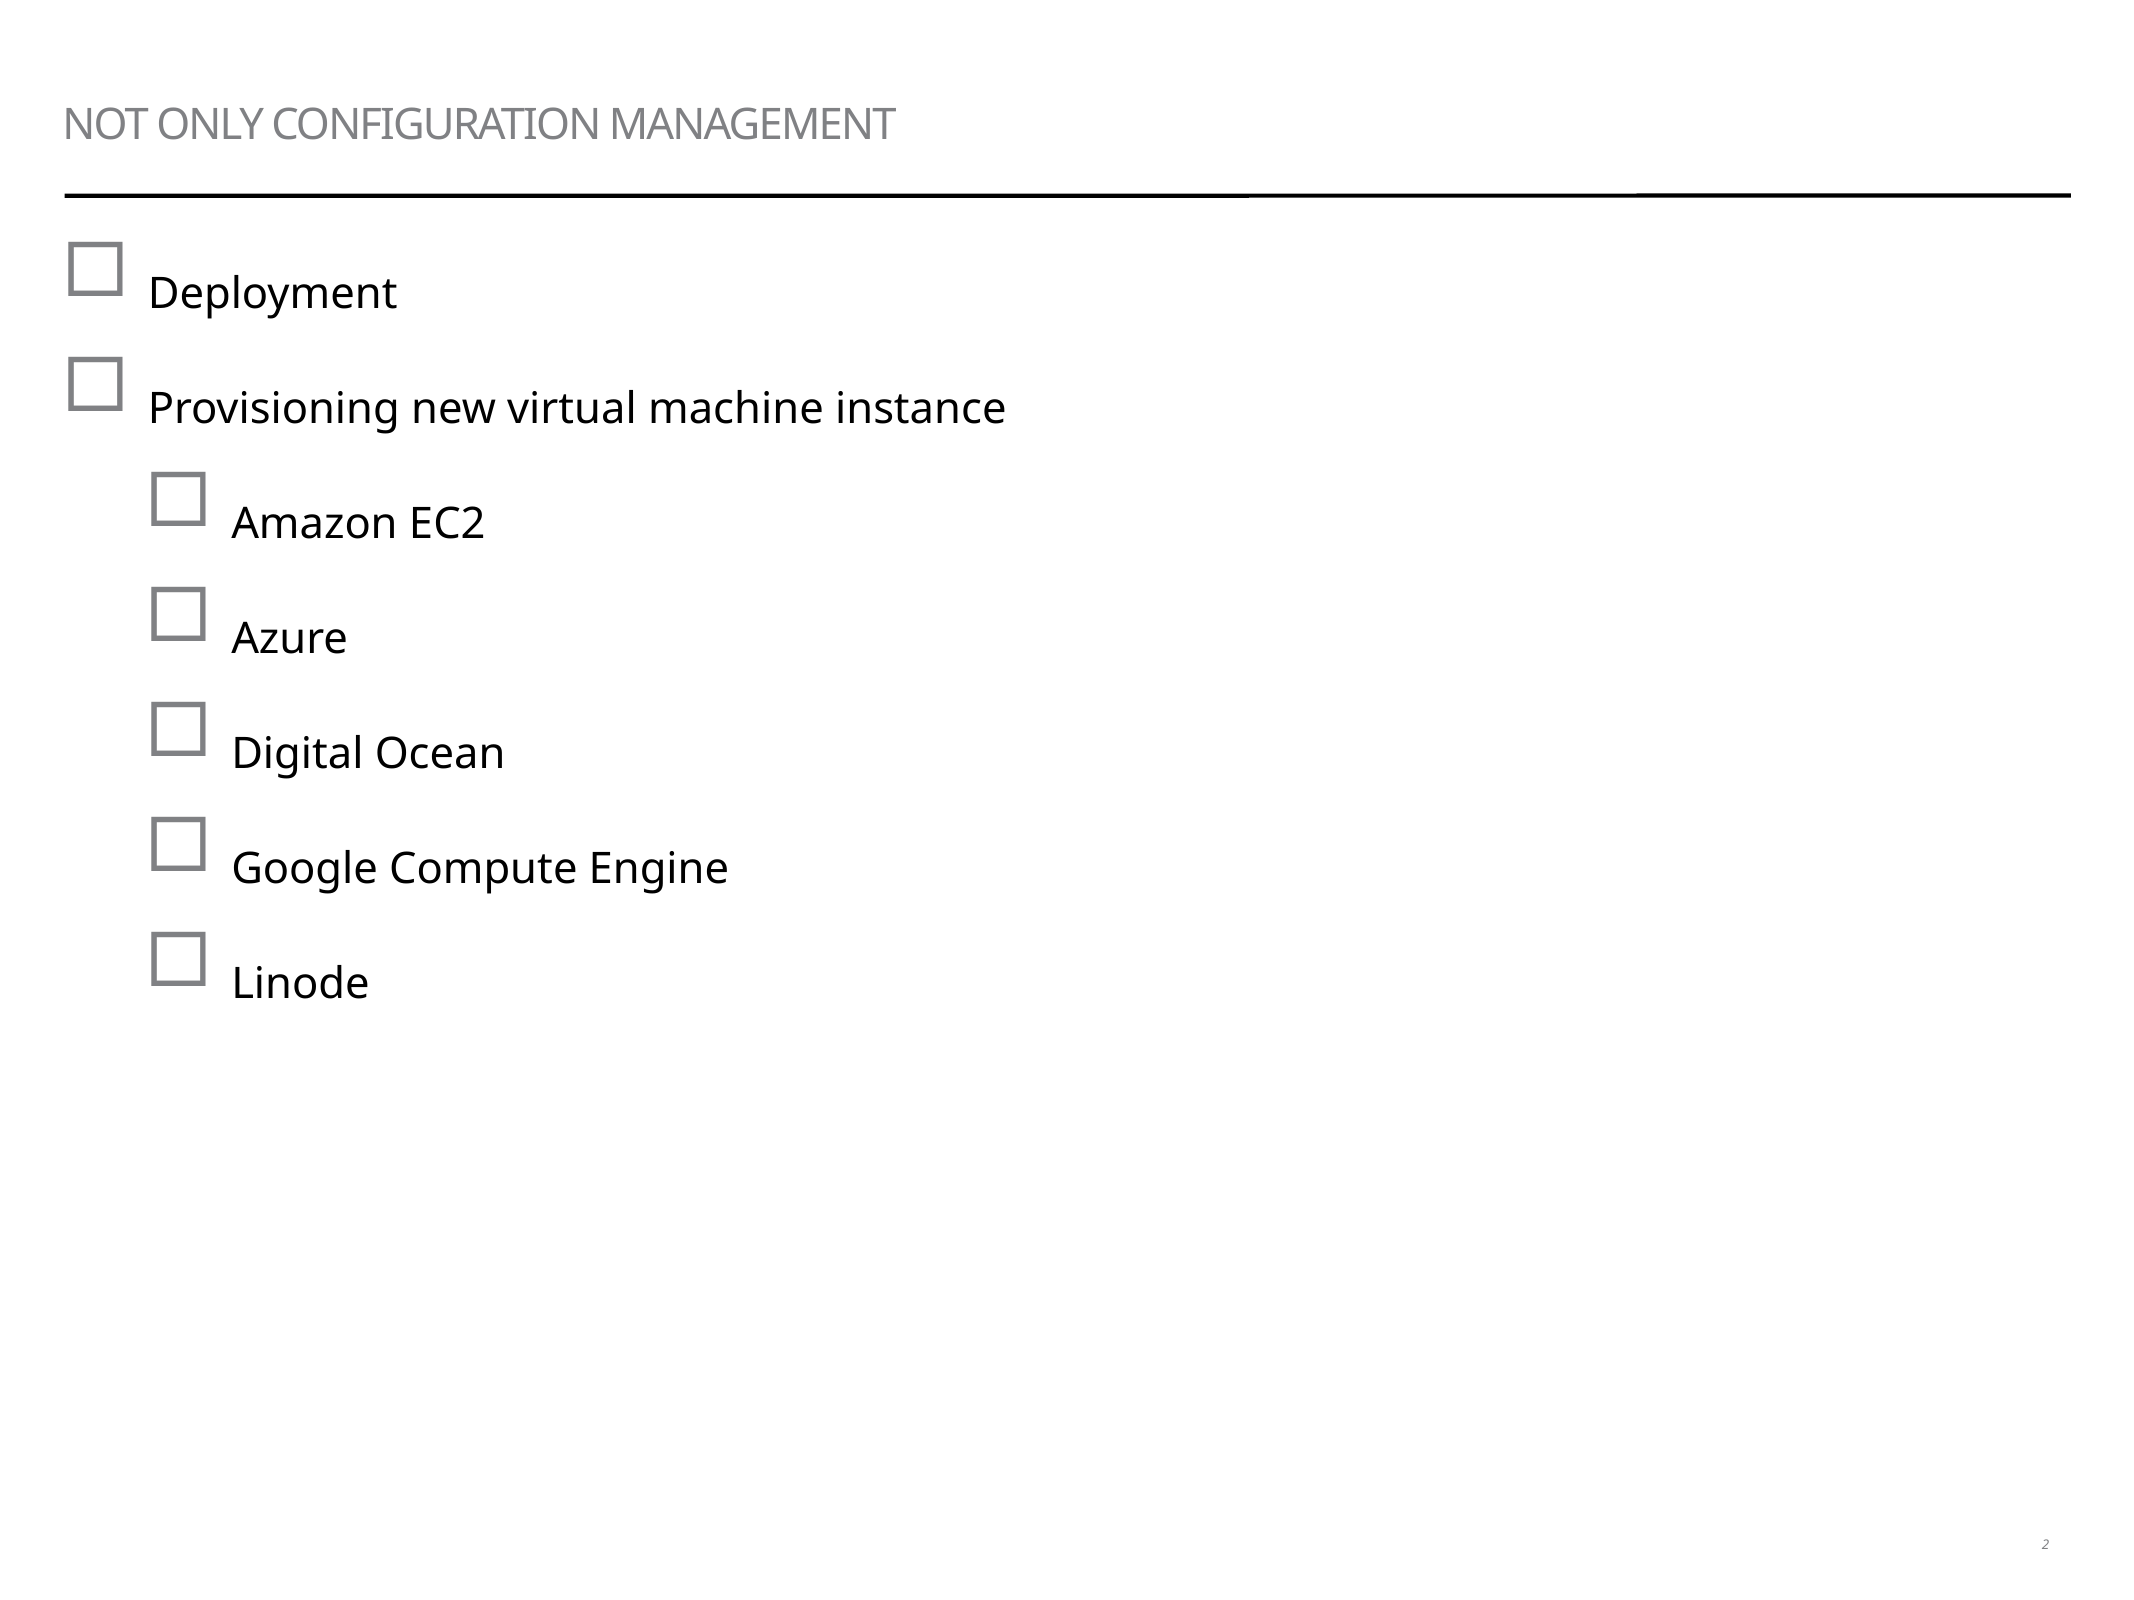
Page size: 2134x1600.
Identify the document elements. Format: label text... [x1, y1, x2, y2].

title NOT ONLY CONFIGURATION MANAGEMENT [62, 50, 2071, 169]
slide_number <number> [2026, 1518, 2071, 1567]
list Deployment Provisioning new virtual machine instance Amazon EC2 Azure Digital Ocean Google Compute Engine Linode [62, 233, 2071, 1486]
